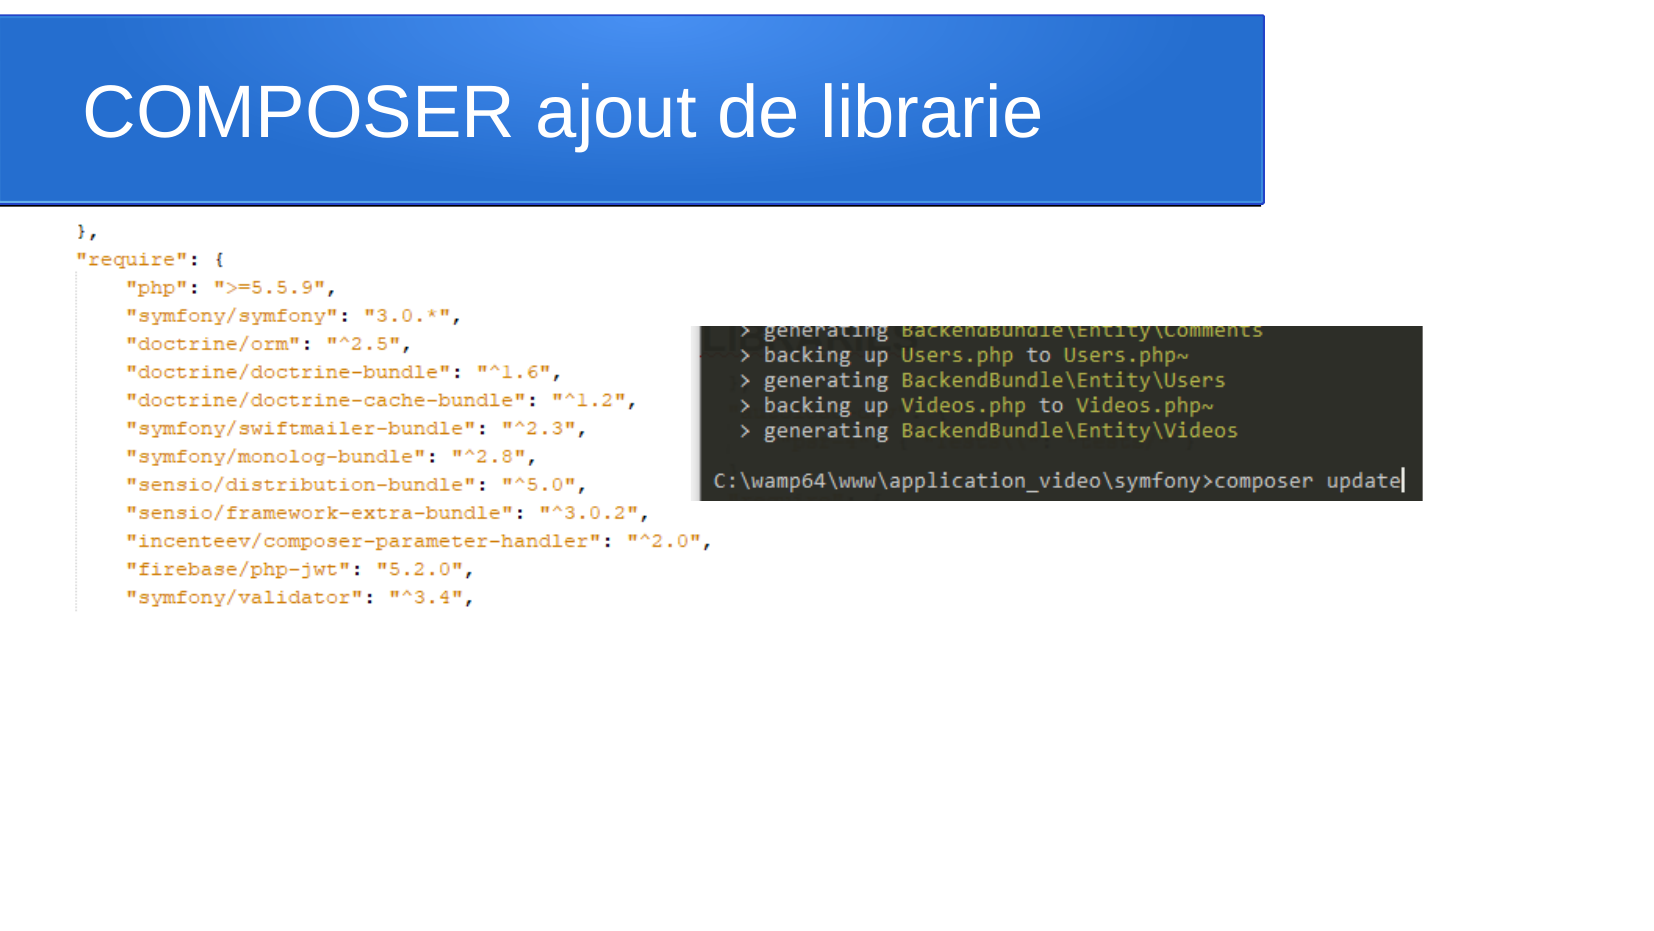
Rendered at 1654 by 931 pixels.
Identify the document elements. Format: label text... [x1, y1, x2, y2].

title COMPOSER ajout de librarie [82, 35, 1235, 189]
picture [38, 214, 1423, 613]
